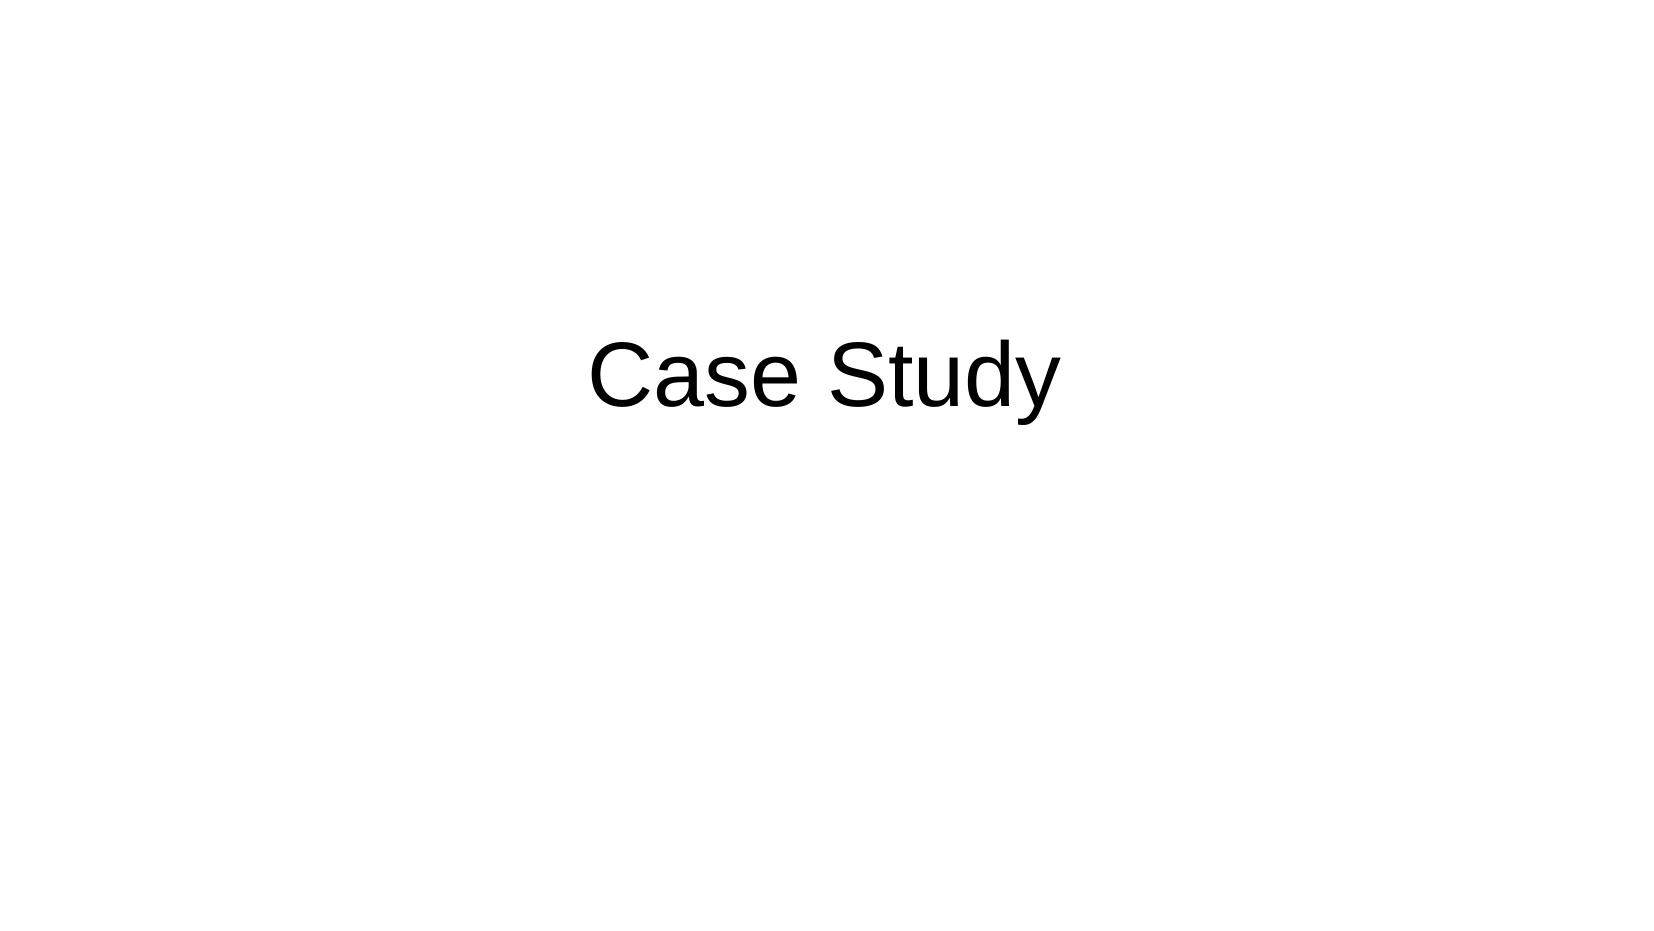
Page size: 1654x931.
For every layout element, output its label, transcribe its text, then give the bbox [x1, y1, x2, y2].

title Case Study [37, 187, 1613, 563]
